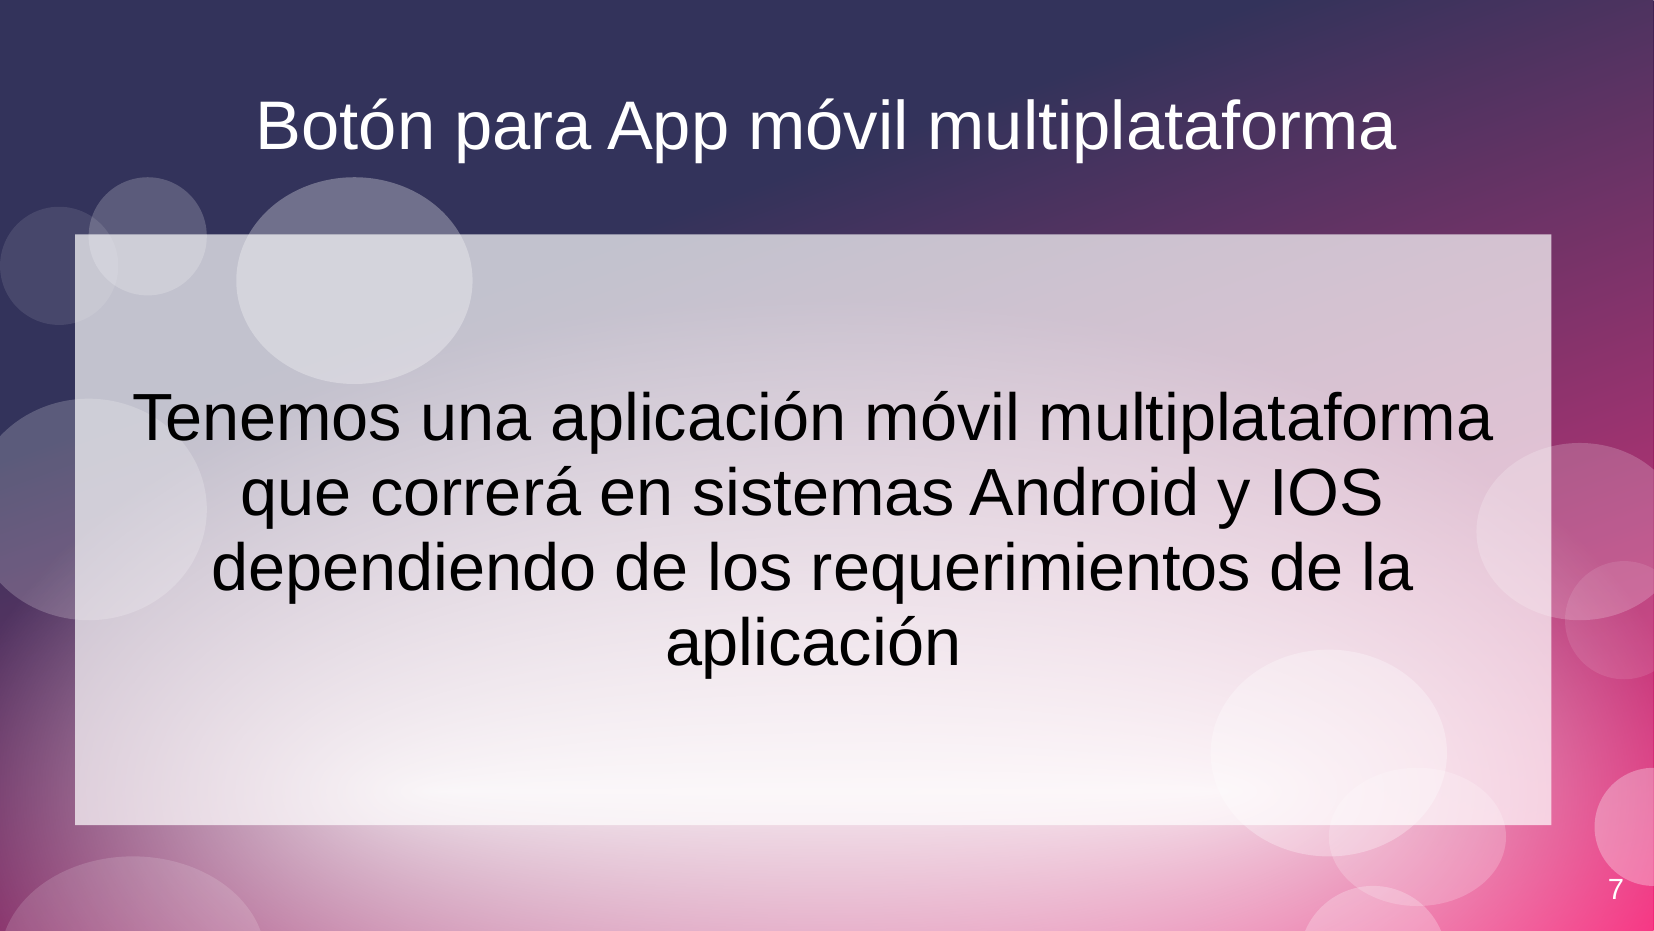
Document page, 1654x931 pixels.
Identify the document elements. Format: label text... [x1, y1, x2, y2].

title Botón para App móvil multiplataforma [88, 44, 1565, 207]
subtitle Tenemos una aplicación móvil multiplataforma que correrá en sistemas Android y IOS dependiendo de los requerimientos de la aplicación [75, 234, 1552, 826]
